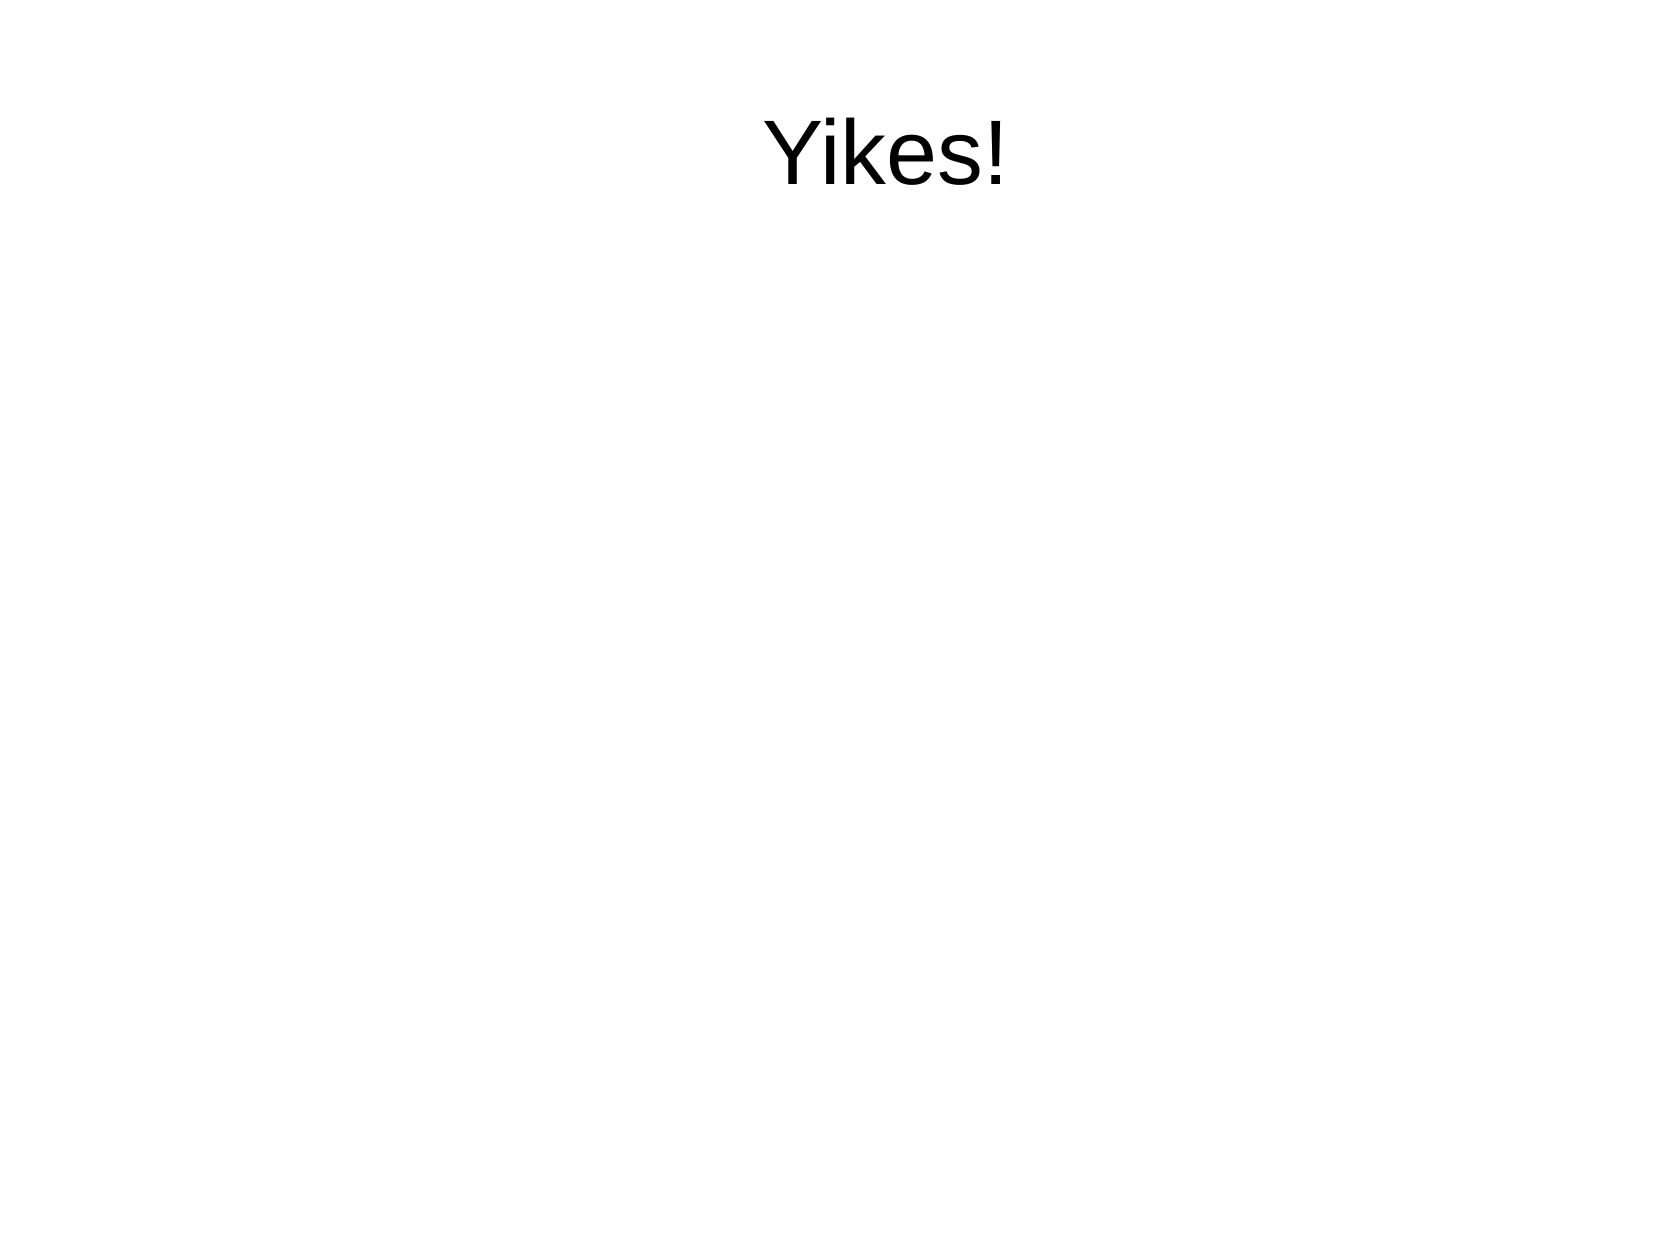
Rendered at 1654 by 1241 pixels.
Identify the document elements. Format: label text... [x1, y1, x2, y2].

title Yikes! [82, 49, 1571, 257]
